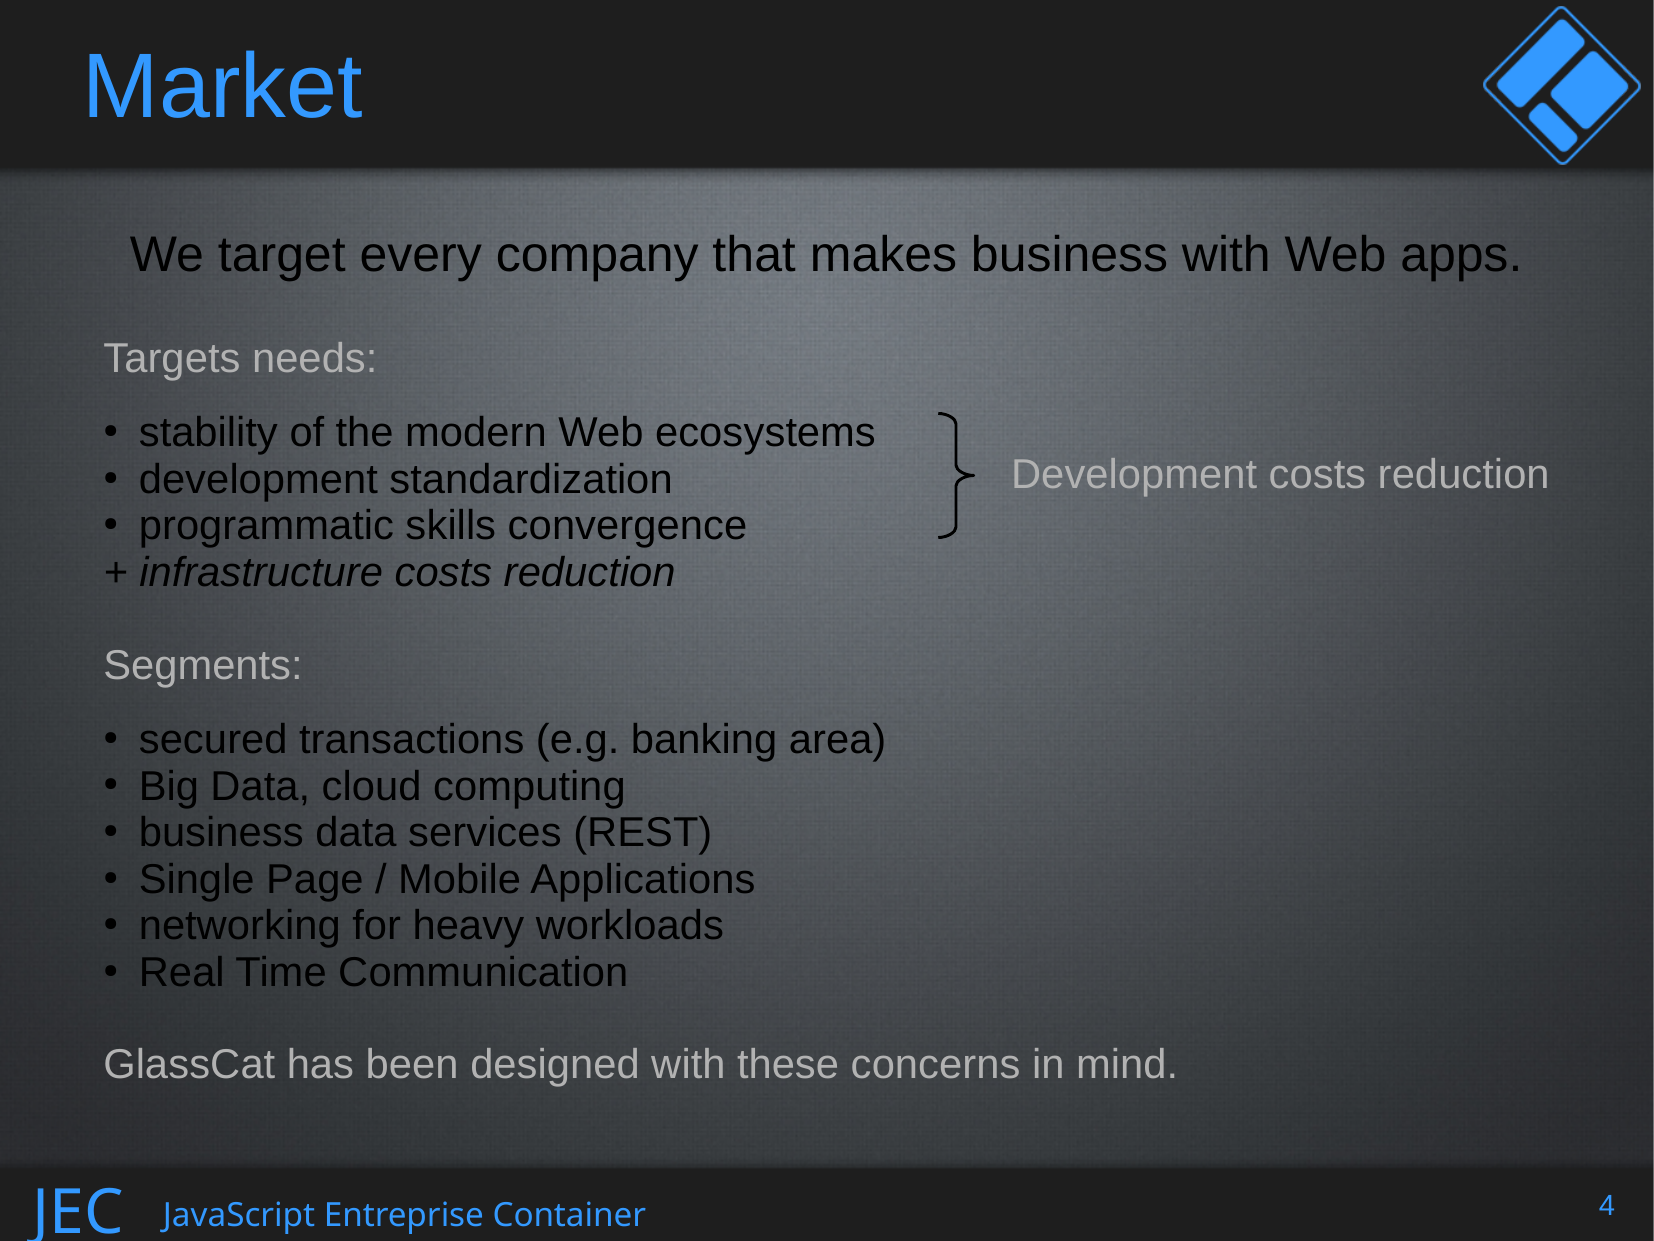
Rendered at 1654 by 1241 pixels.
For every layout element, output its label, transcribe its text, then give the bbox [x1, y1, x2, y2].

picture [0, 0, 1654, 1241]
text_box Development costs reduction [996, 442, 1601, 505]
text_box 4 [744, 1181, 1630, 1229]
text_box JEC [17, 1159, 149, 1241]
text_box Targets needs: stability of the modern Web ecosystems development standardization programmatic skills convergence + infrastructure costs reduction Segments: secured transactions (e.g. banking area) Big Data, cloud computing business data services (REST) Single Page / Mobile Applications networking for heavy workloads Real Time Communication GlassCat has been designed with these concerns in mind. [88, 327, 1565, 1117]
title Market [82, 23, 1441, 147]
text_box JavaScript Entreprise Container [148, 1183, 651, 1241]
text_box We target every company that makes business with Web apps. [59, 219, 1595, 296]
